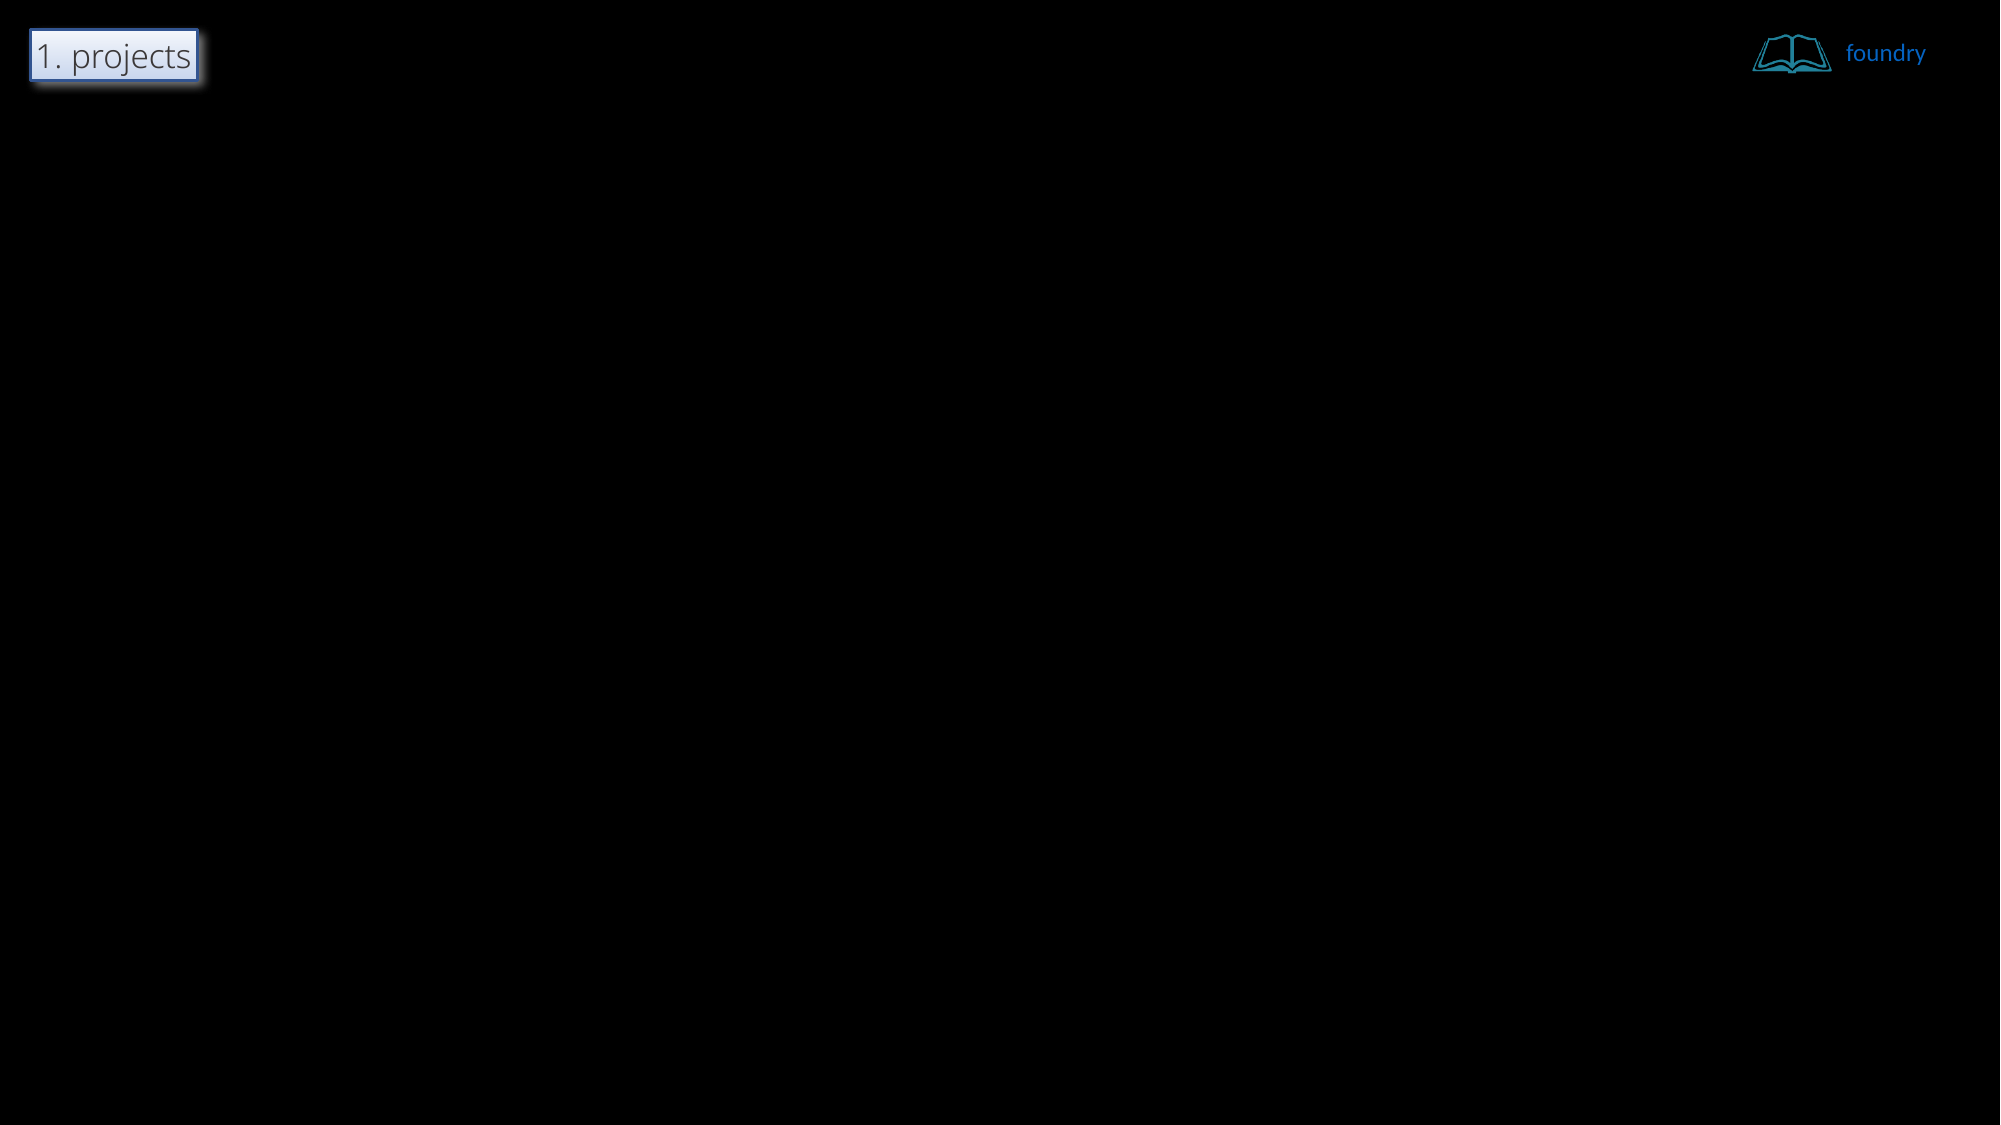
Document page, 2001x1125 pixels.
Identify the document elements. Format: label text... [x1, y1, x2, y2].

title 1. projects [30, 29, 198, 81]
text_box foundry [1831, 29, 1942, 75]
picture [1750, 32, 1832, 76]
